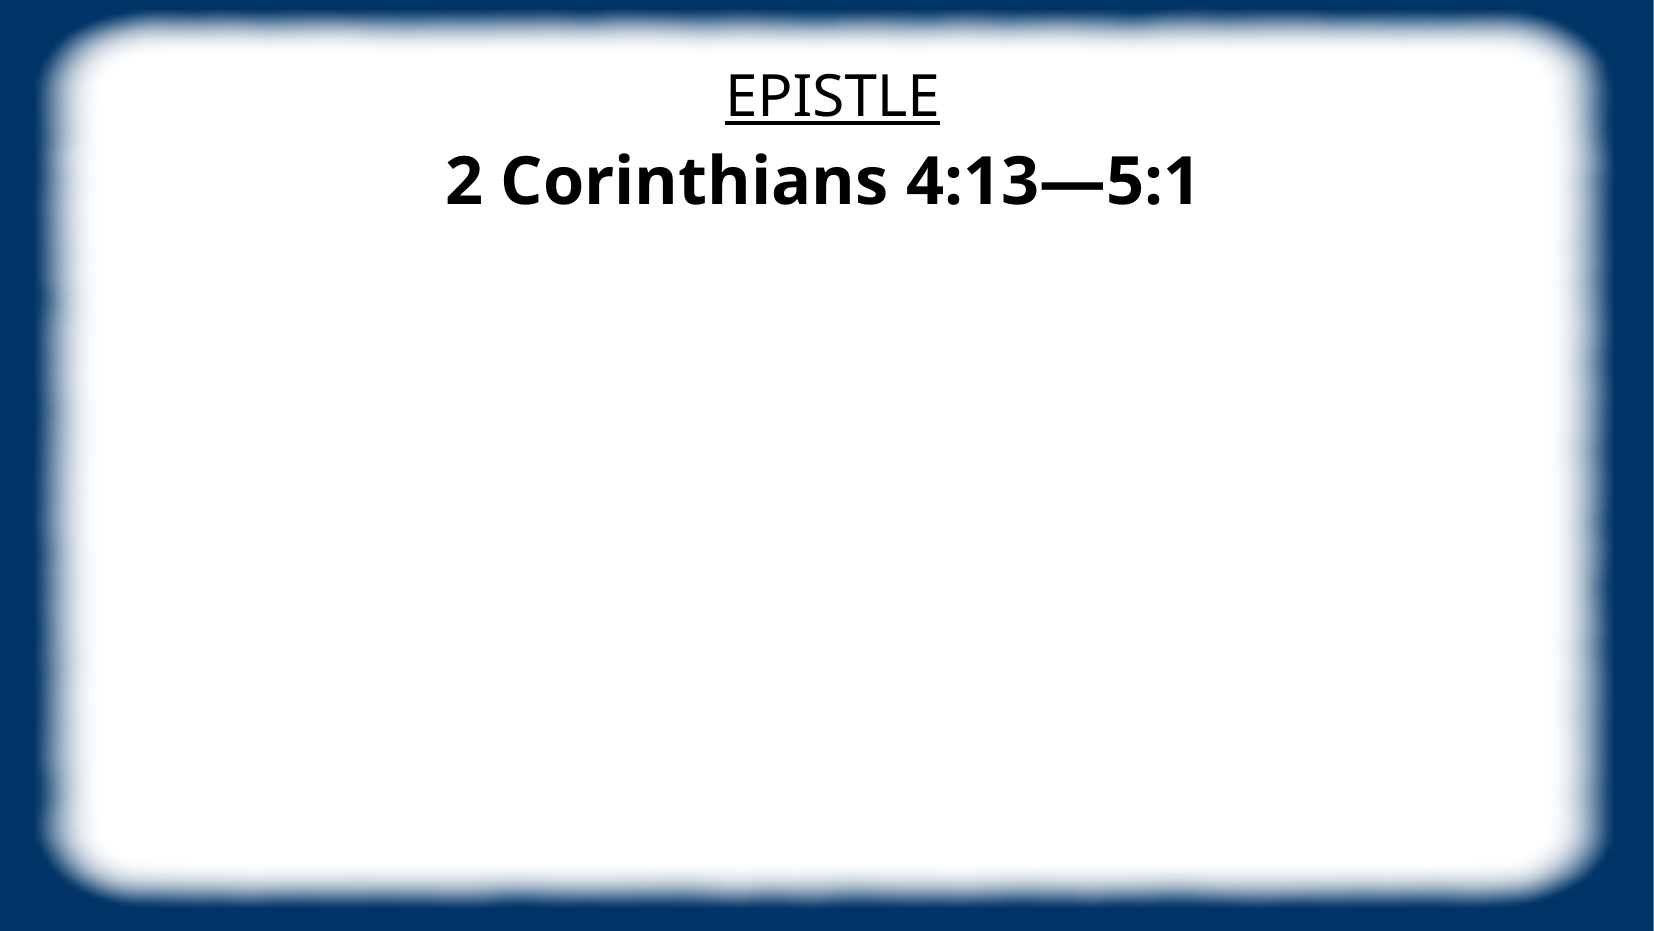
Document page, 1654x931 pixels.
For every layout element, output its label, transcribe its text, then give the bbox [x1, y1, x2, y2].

picture [0, 0, 1654, 931]
text_box EPISTLE 2 Corinthians 4:13—5:1 [120, 46, 1546, 228]
